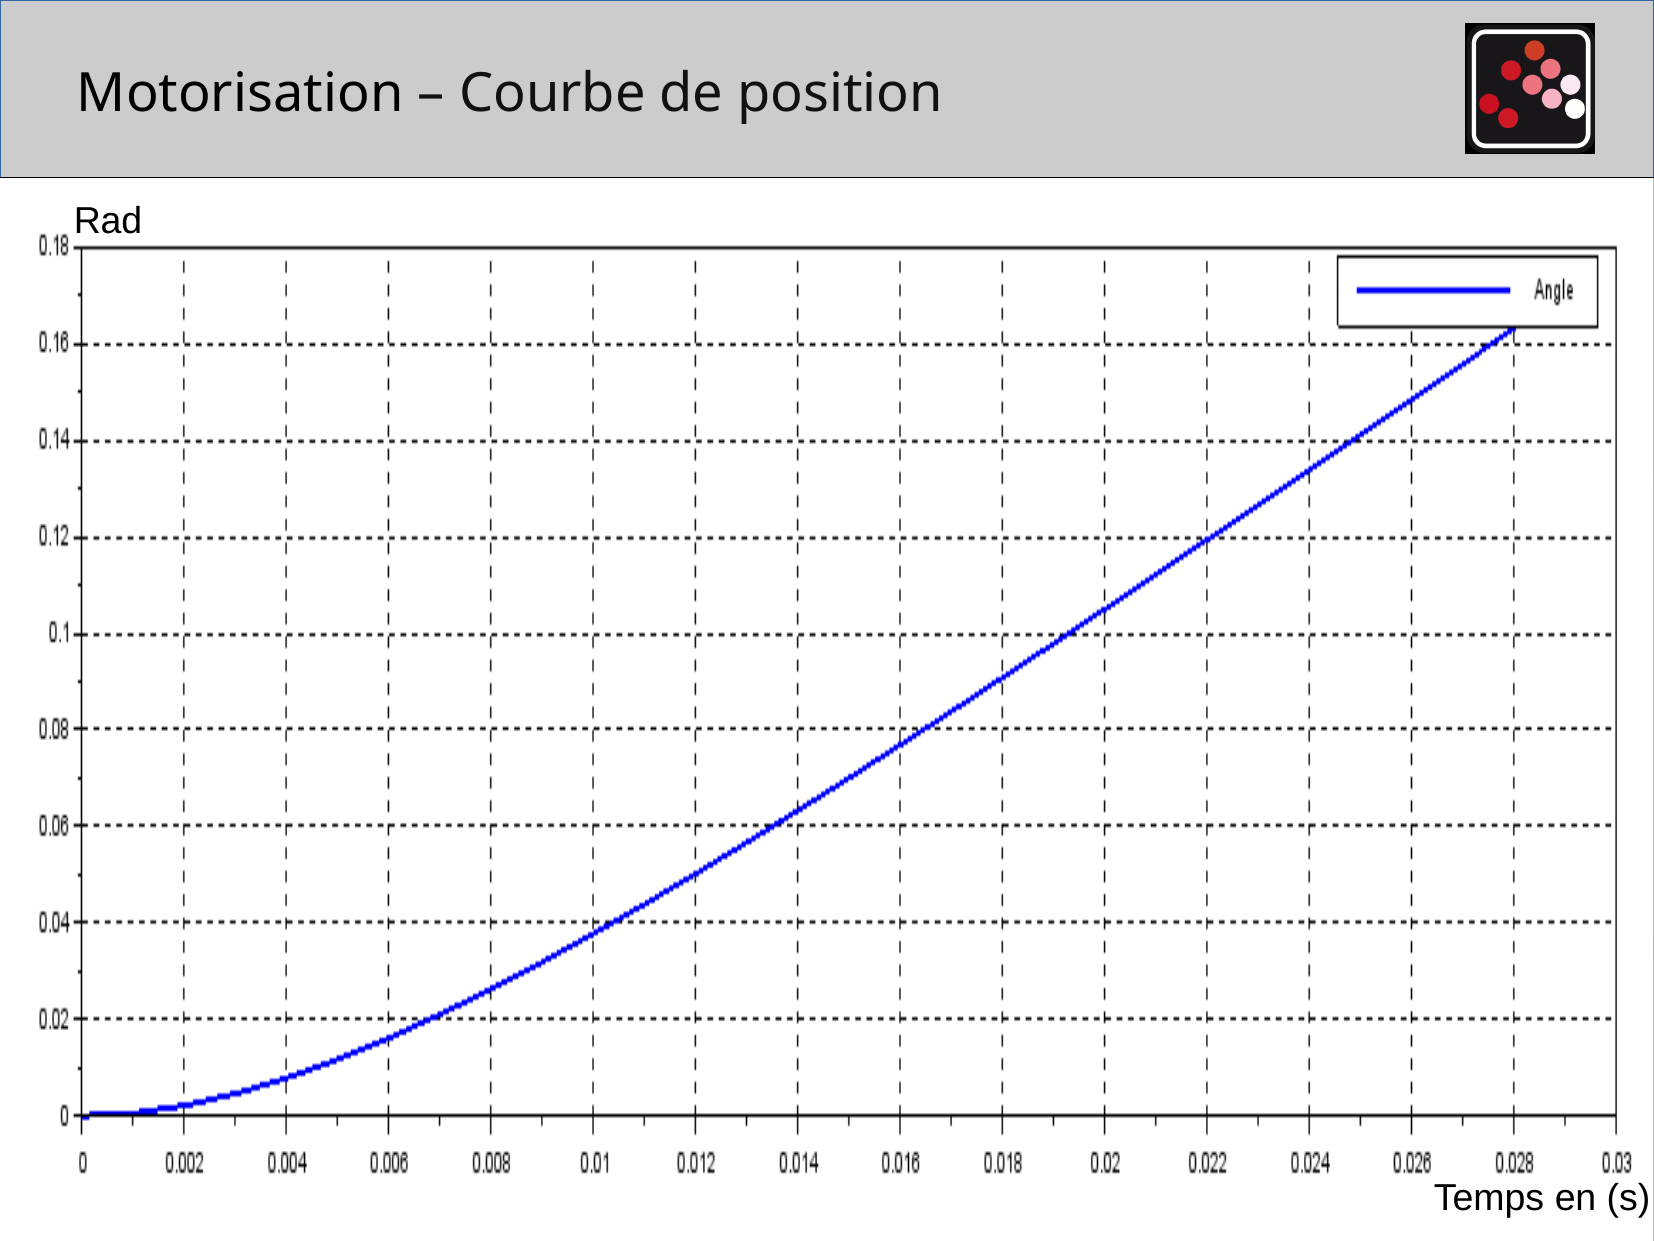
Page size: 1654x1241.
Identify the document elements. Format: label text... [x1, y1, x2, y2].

text_box [0, 0, 1654, 177]
text_box Motorisation – Courbe de position [0, 23, 1430, 178]
text_box Temps en (s) [1419, 1169, 1654, 1226]
picture [1465, 23, 1595, 154]
text_box Rad [59, 191, 207, 249]
picture [0, 178, 1654, 1241]
